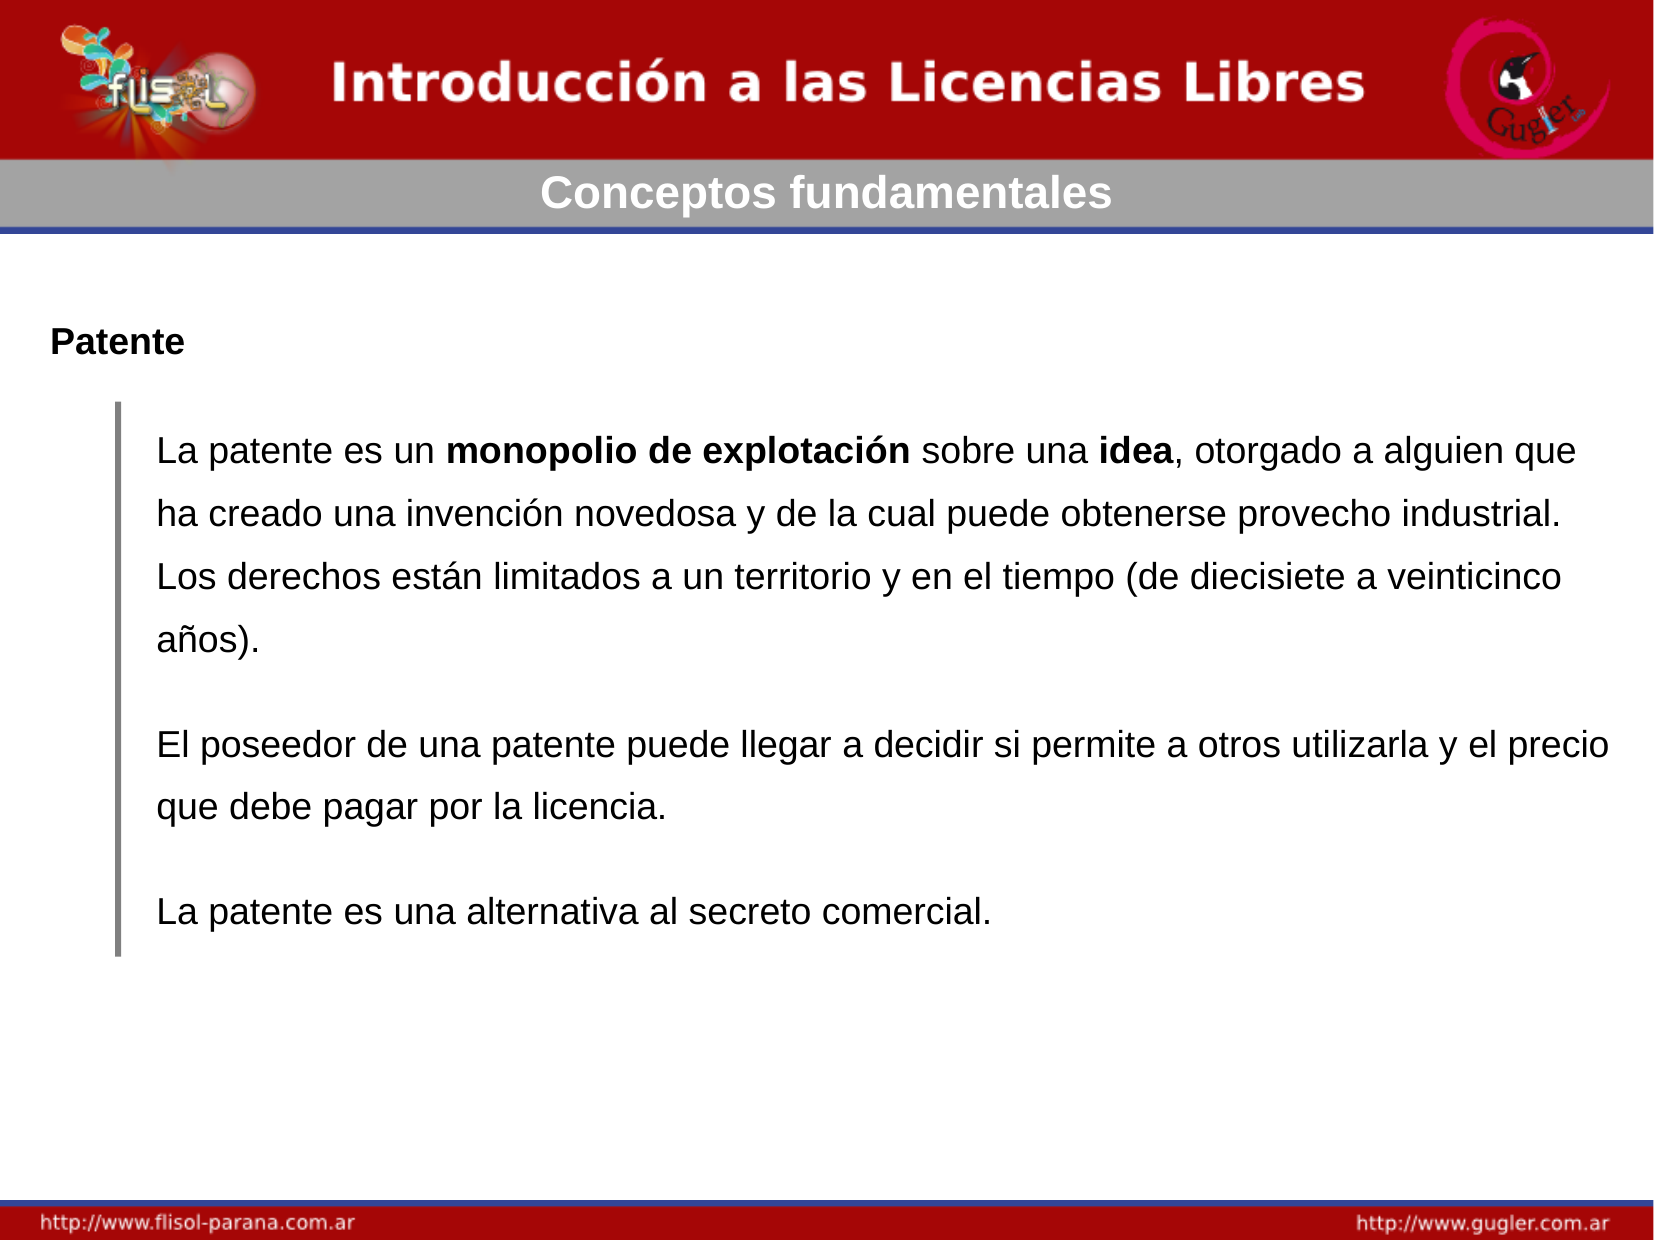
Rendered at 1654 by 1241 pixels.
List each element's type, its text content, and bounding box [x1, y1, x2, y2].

picture [0, 226, 1654, 234]
text_box Patente [35, 312, 1619, 370]
text_box La patente es un monopolio de explotación sobre una idea, otorgado a alguien que ha creado una invención novedosa y de la cual puede obtenerse provecho industrial. Los derechos están limitados a un territorio y en el tiempo (de diecisiete a veinticinco años). El poseedor de una patente puede llegar a decidir si permite a otros utilizarla y el precio que debe pagar por la licencia. La patente es una alternativa al secreto comercial. [141, 401, 1630, 919]
picture [0, 1200, 1654, 1241]
text_box Conceptos fundamentales [0, 159, 1654, 226]
picture [0, 0, 1654, 159]
